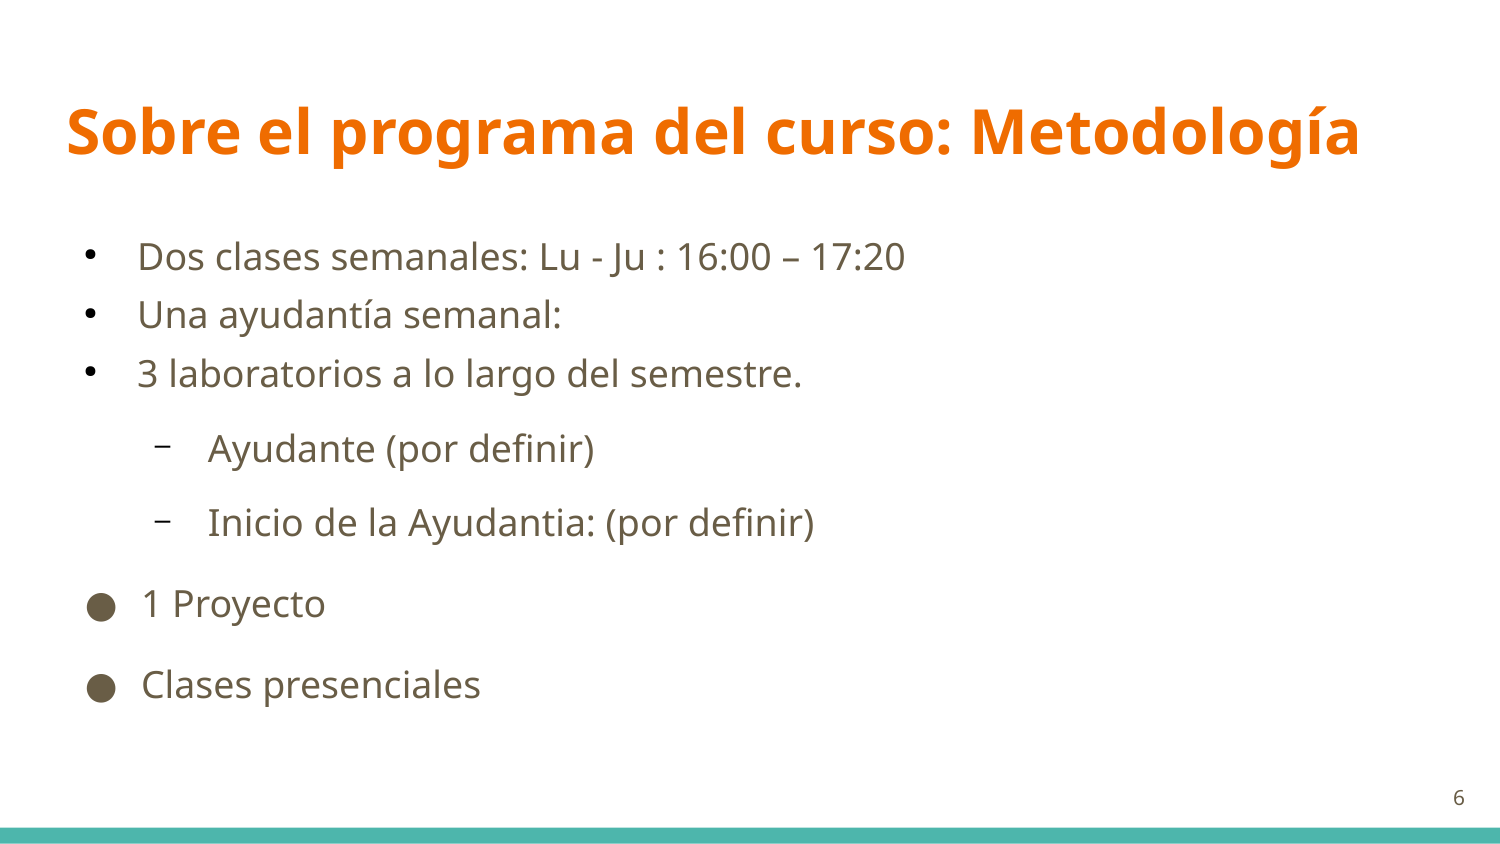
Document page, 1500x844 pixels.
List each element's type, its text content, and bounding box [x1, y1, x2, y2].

title Sobre el programa del curso: Metodología [51, 72, 1449, 189]
slide_number <number> [1389, 764, 1480, 830]
list Dos clases semanales: Lu - Ju : 16:00 – 17:20 Una ayudantía semanal: 3 laboratorios a lo largo del semestre. Ayudante (por definir) Inicio de la Ayudantia: (por definir) 1 Proyecto Clases presenciales [51, 207, 1449, 750]
